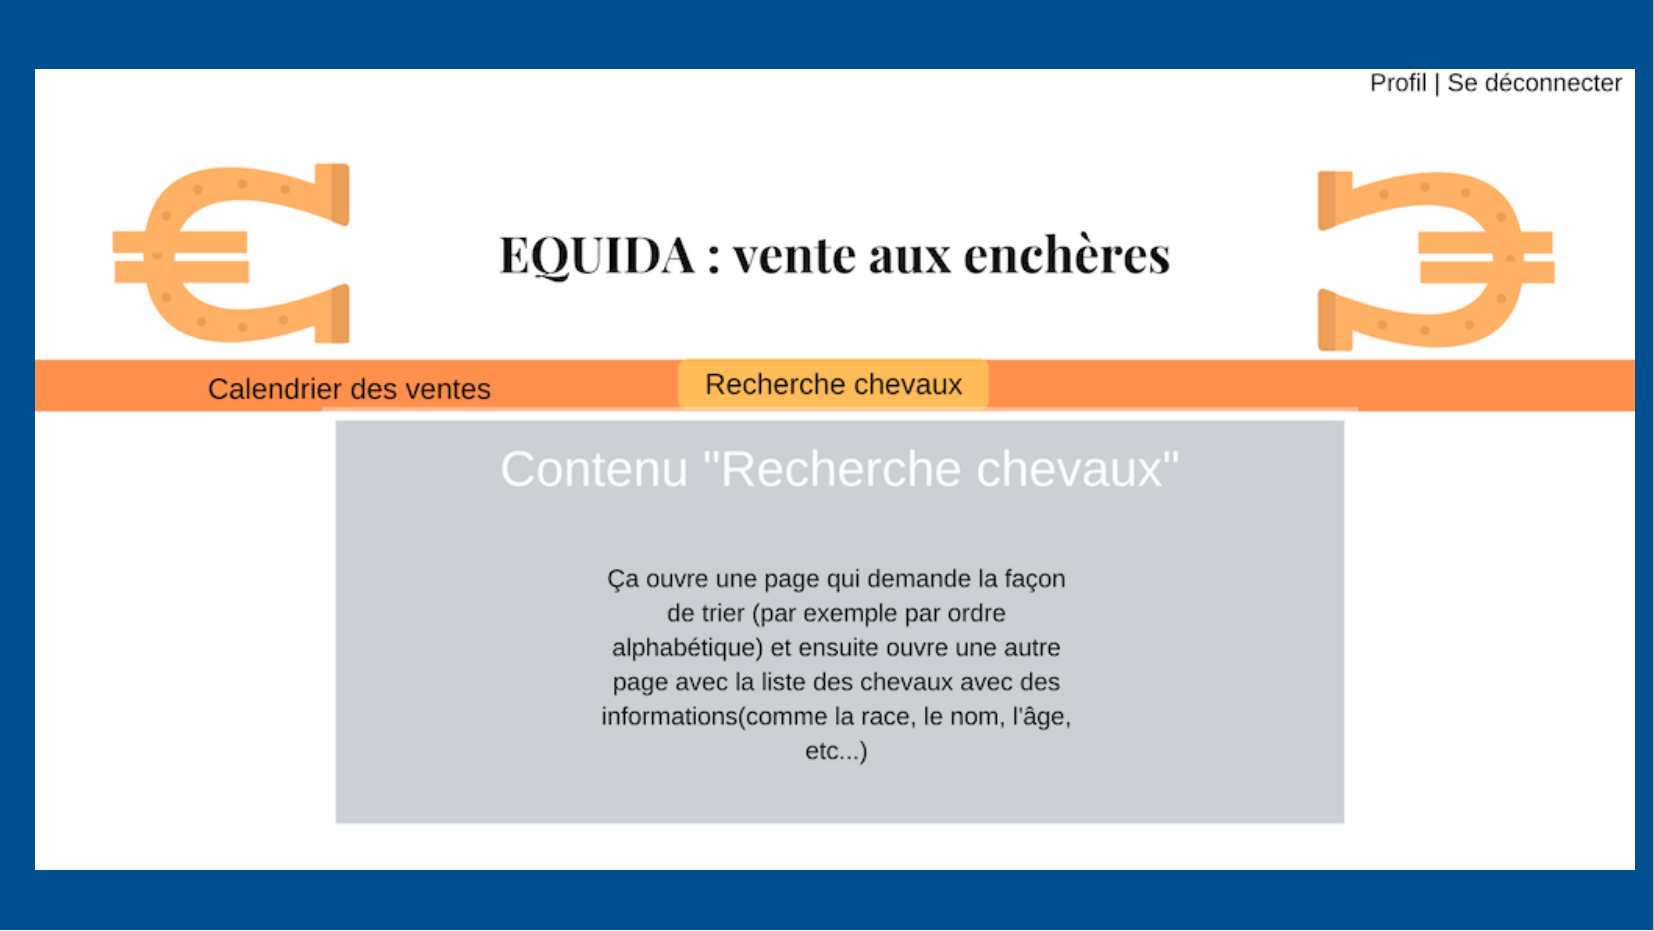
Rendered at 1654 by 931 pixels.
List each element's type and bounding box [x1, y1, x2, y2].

picture [35, 69, 1635, 870]
